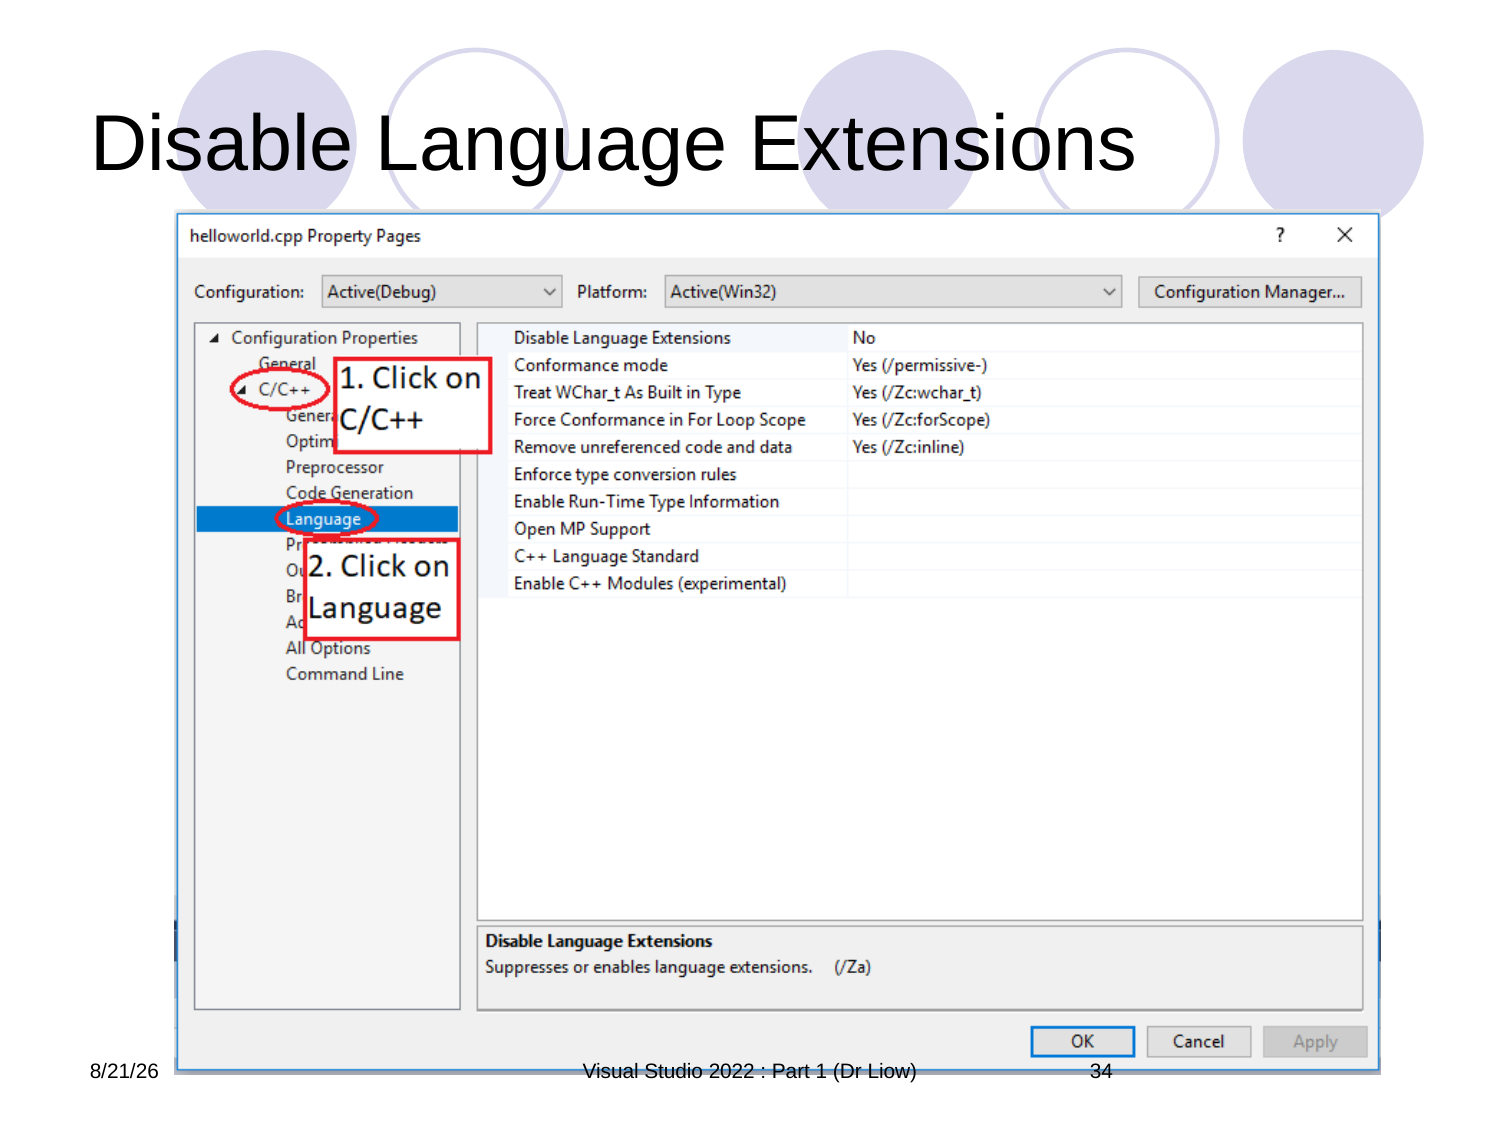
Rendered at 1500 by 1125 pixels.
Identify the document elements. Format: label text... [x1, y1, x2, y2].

title Disable Language Extensions [75, 45, 1426, 233]
text_box <number> [1074, 1049, 1426, 1101]
text_box Visual Studio 2022 : Part 1 (Dr Liow) [512, 1049, 988, 1101]
text_box 1/11/22 [74, 1049, 426, 1101]
picture [174, 233, 1381, 1075]
